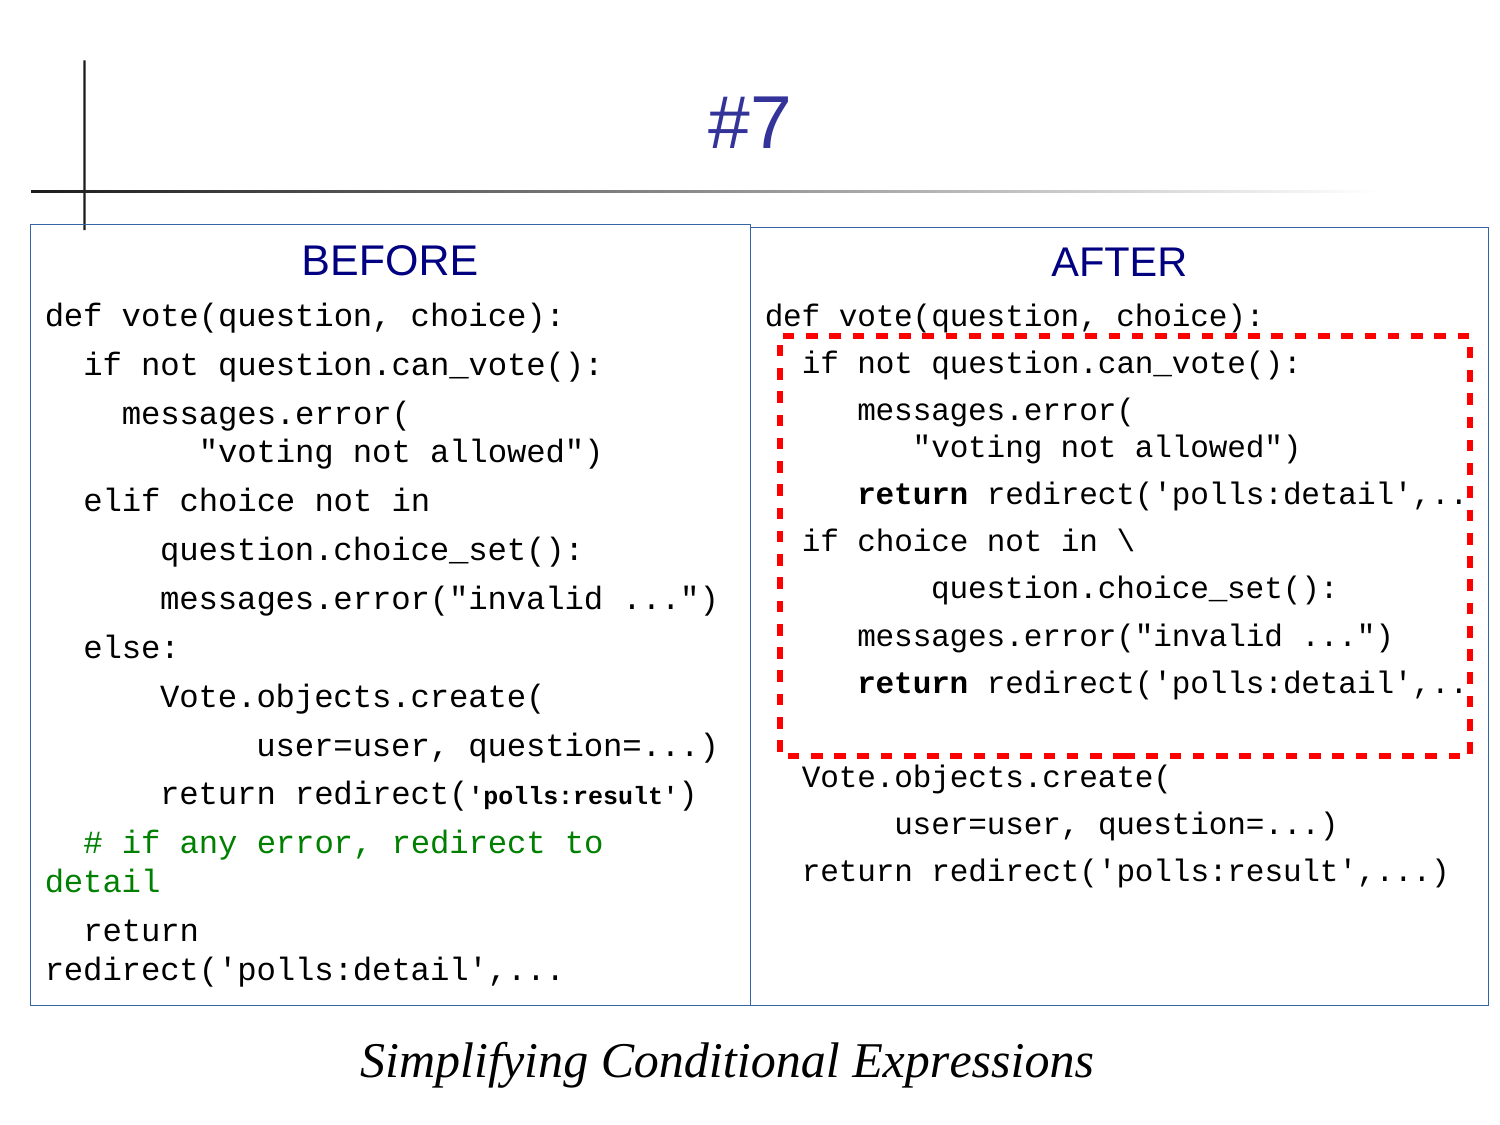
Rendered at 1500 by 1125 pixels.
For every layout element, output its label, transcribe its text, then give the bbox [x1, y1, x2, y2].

list BEFORE def vote(question, choice): if not question.can_vote(): messages.error( "voting not allowed") elif choice not in question.choice_set(): messages.error("invalid ...") else: Vote.objects.create( user=user, question=...) return redirect('polls:result') # if any error, redirect to detail return redirect('polls:detail',... [30, 224, 751, 1006]
list AFTER def vote(question, choice): if not question.can_vote(): messages.error( "voting not allowed") return redirect('polls:detail',.. if choice not in \ question.choice_set(): messages.error("invalid ...") return redirect('polls:detail',.. Vote.objects.create( user=user, question=...) return redirect('polls:result',...) [751, 227, 1489, 1006]
text_box Simplifying Conditional Expressions [90, 1020, 1366, 1105]
title #7 [50, 37, 1450, 201]
